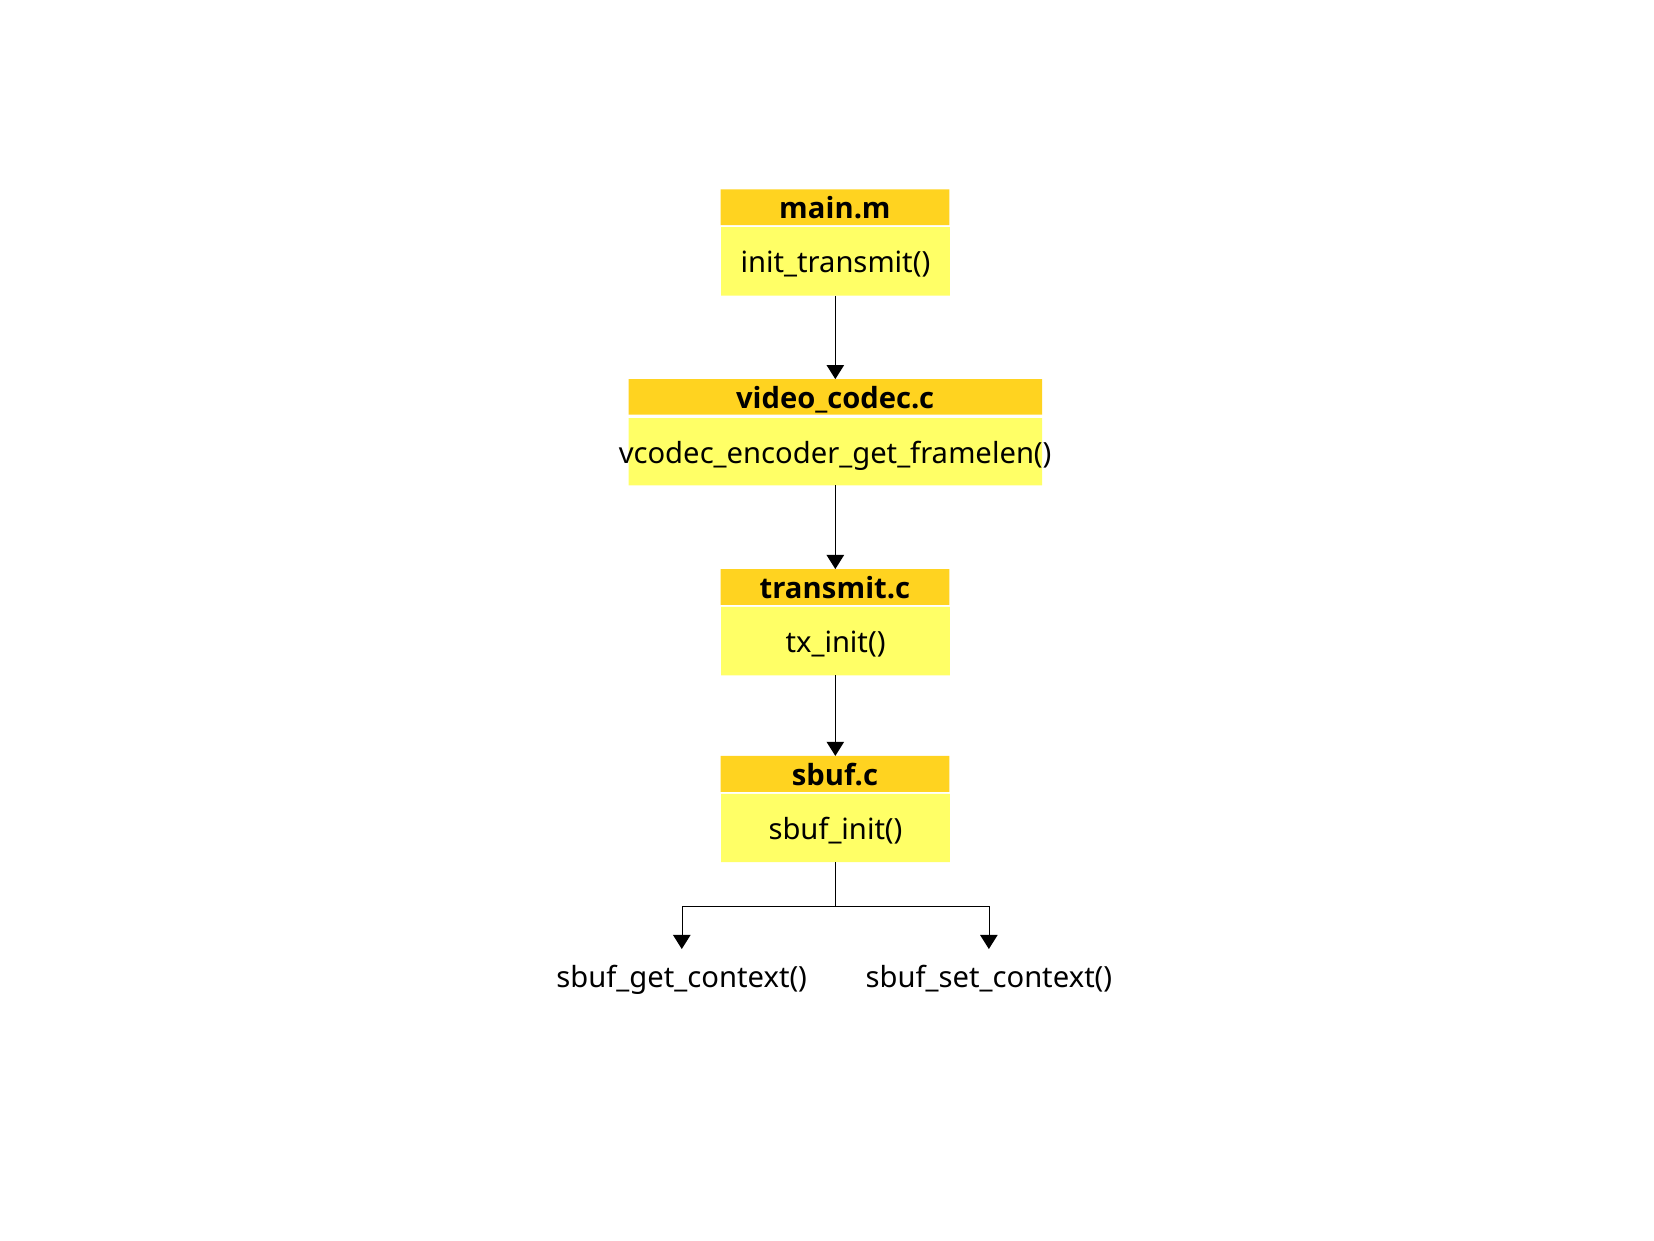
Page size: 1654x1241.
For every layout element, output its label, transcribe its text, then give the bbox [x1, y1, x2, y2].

text_box init_transmit() [721, 227, 950, 296]
text_box tx_init() [721, 606, 950, 676]
text_box vcodec_encoder_get_framelen() [628, 418, 1043, 486]
text_box sbuf_get_context() [513, 949, 820, 1008]
text_box sbuf.c [720, 755, 950, 792]
text_box transmit.c [720, 569, 950, 605]
text_box main.m [720, 189, 950, 226]
text_box sbuf_init() [721, 793, 950, 863]
text_box video_codec.c [628, 379, 1043, 415]
text_box sbuf_set_context() [820, 949, 1158, 1008]
